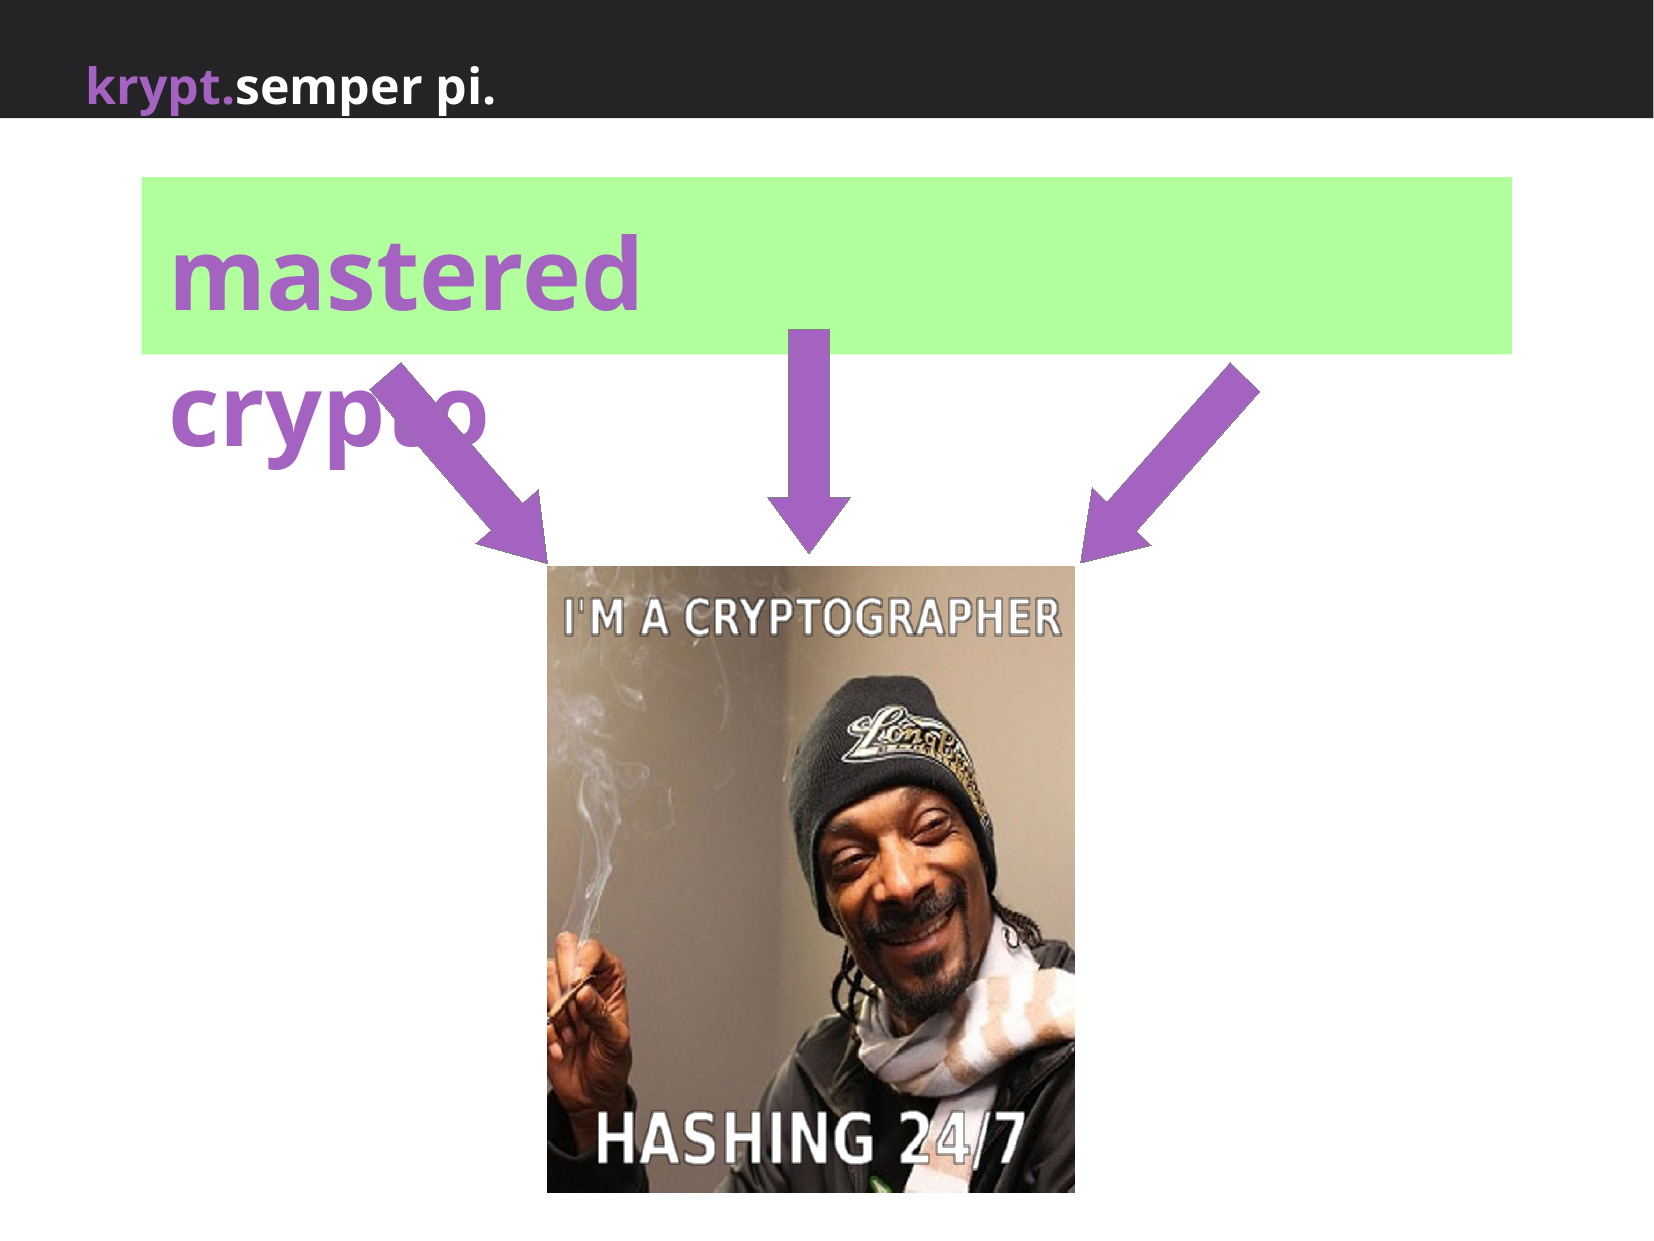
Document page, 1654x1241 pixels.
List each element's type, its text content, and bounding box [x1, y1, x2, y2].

text_box [0, 0, 1654, 119]
picture [547, 566, 1075, 1193]
text_box [141, 177, 1512, 1087]
text_box krypt.semper pi. [70, 43, 544, 119]
text_box mastered crypto [153, 195, 981, 331]
